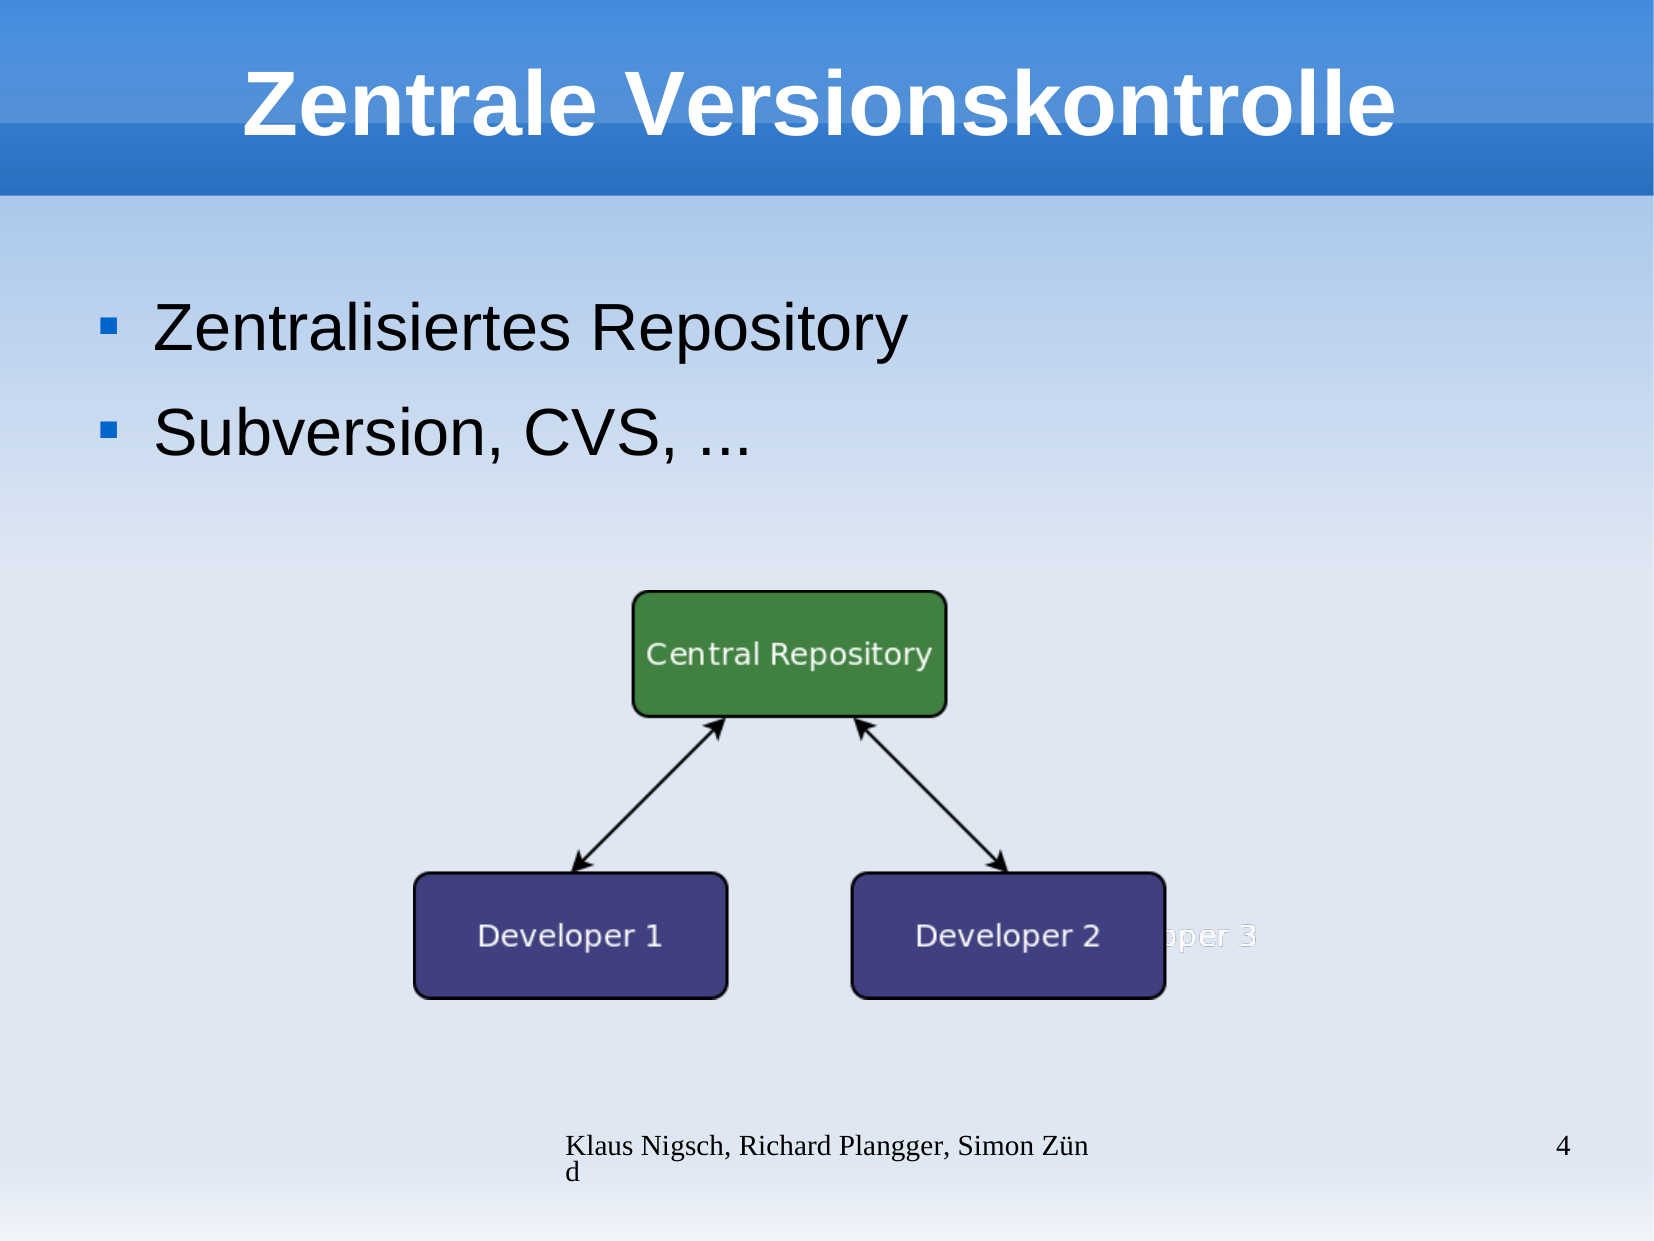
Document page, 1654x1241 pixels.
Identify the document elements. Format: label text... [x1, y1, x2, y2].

title Zentrale Versionskontrolle [76, 7, 1565, 200]
list Zentralisiertes Repository Subversion, CVS, ... [82, 290, 1571, 1094]
picture [0, 0, 1654, 1241]
